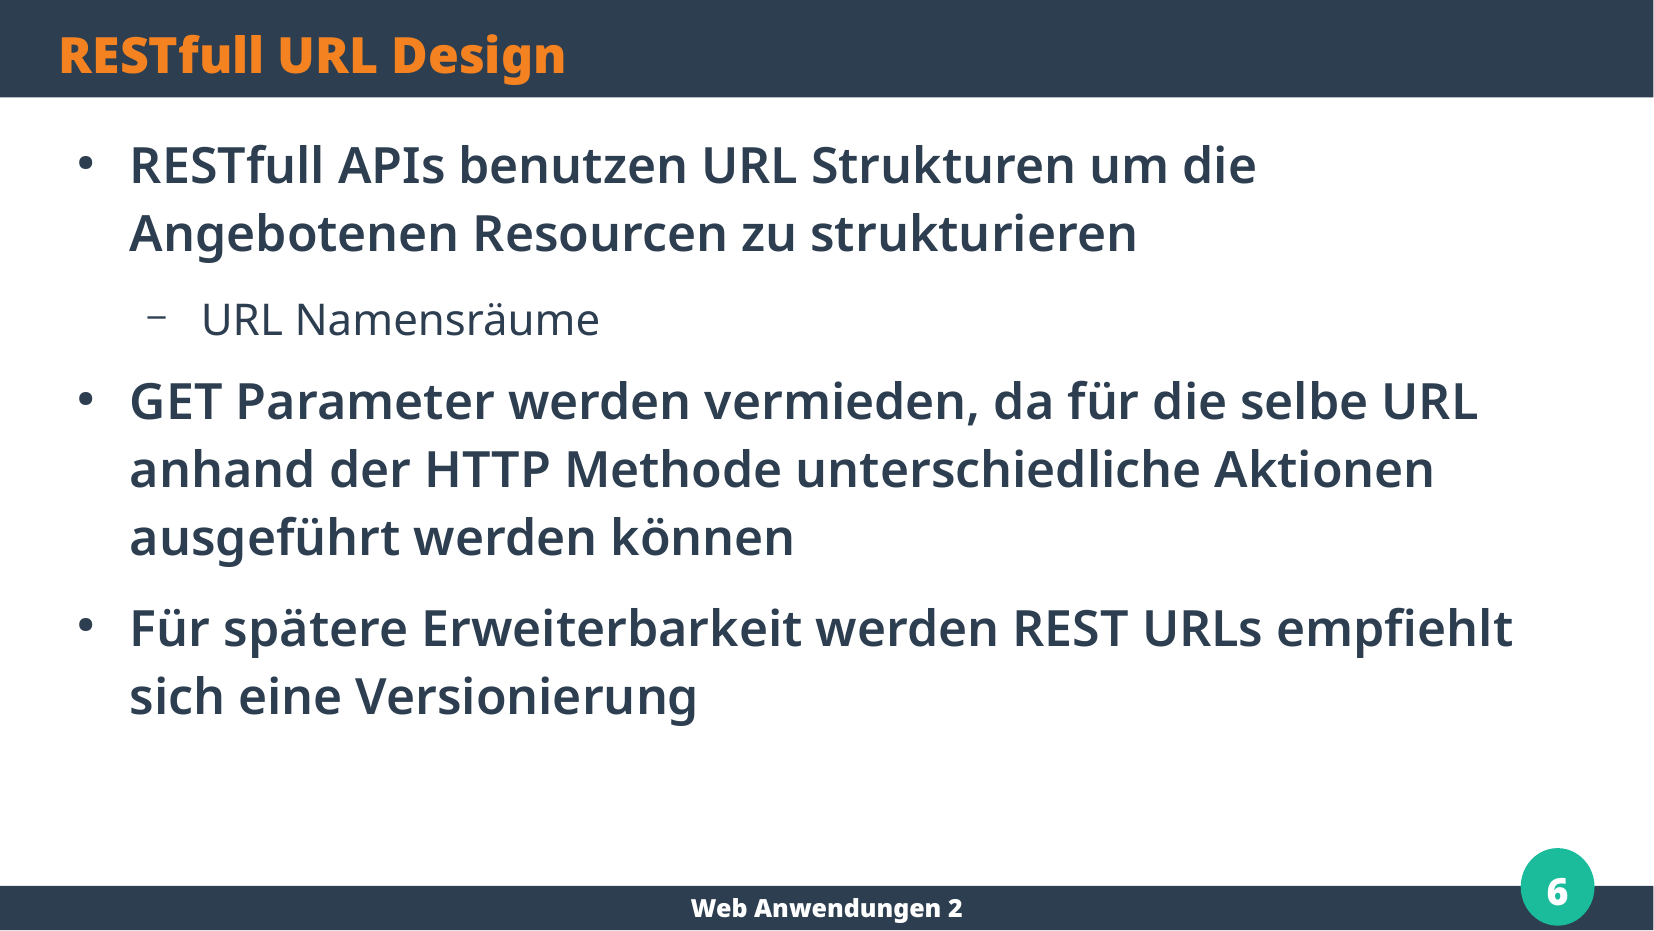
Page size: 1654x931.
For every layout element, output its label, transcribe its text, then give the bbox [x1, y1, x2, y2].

title RESTfull URL Design [59, 8, 1595, 89]
list RESTfull APIs benutzen URL Strukturen um die Angebotenen Resourcen zu strukturieren URL Namensräume GET Parameter werden vermieden, da für die selbe URL anhand der HTTP Methode unterschiedliche Aktionen ausgeführt werden können Für spätere Erweiterbarkeit werden REST URLs empfiehlt sich eine Versionierung [59, 129, 1595, 864]
